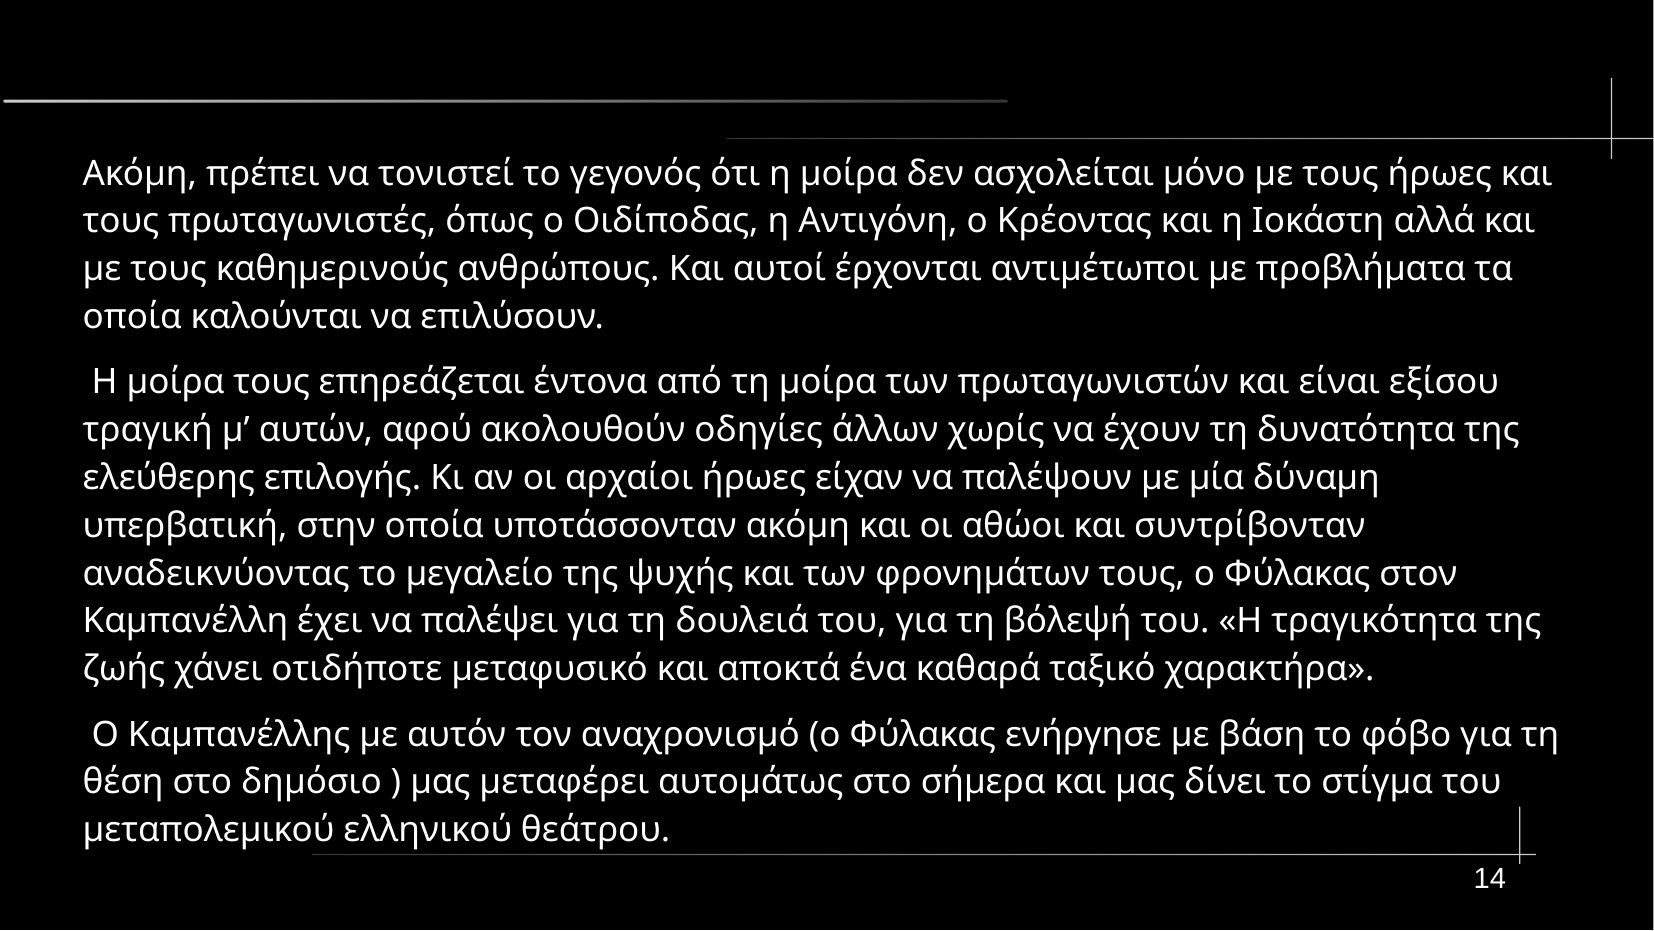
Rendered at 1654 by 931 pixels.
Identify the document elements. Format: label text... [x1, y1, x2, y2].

list Ακόμη, πρέπει να τονιστεί το γεγονός ότι η μοίρα δεν ασχολείται μόνο με τους ήρωες και τους πρωταγωνιστές, όπως ο Οιδίποδας, η Αντιγόνη, ο Κρέοντας και η Ιοκάστη αλλά και με τους καθημερινούς ανθρώπους. Και αυτοί έρχονται αντιμέτωποι με προβλήματα τα οποία καλούνται να επιλύσουν. Η μοίρα τους επηρεάζεται έντονα από τη μοίρα των πρωταγωνιστών και είναι εξίσου τραγική μ’ αυτών, αφού ακολουθούν οδηγίες άλλων χωρίς να έχουν τη δυνατότητα της ελεύθερης επιλογής. Κι αν οι αρχαίοι ήρωες είχαν να παλέψουν με μία δύναμη υπερβατική, στην οποία υποτάσσονταν ακόμη και οι αθώοι και συντρίβονταν αναδεικνύοντας το μεγαλείο της ψυχής και των φρονημάτων τους, ο Φύλακας στον Καμπανέλλη έχει να παλέψει για τη δουλειά του, για τη βόλεψή του. «Η τραγικότητα της ζωής χάνει οτιδήποτε μεταφυσικό και αποκτά ένα καθαρά ταξικό χαρακτήρα». Ο Καμπανέλλης με αυτόν τον αναχρονισμό (ο Φύλακας ενήργησε με βάση το φόβο για τη θέση στο δημόσιο ) μας μεταφέρει αυτομάτως στο σήμερα και μας δίνει το στίγμα του μεταπολεμικού ελληνικού θεάτρου. [82, 147, 1571, 857]
